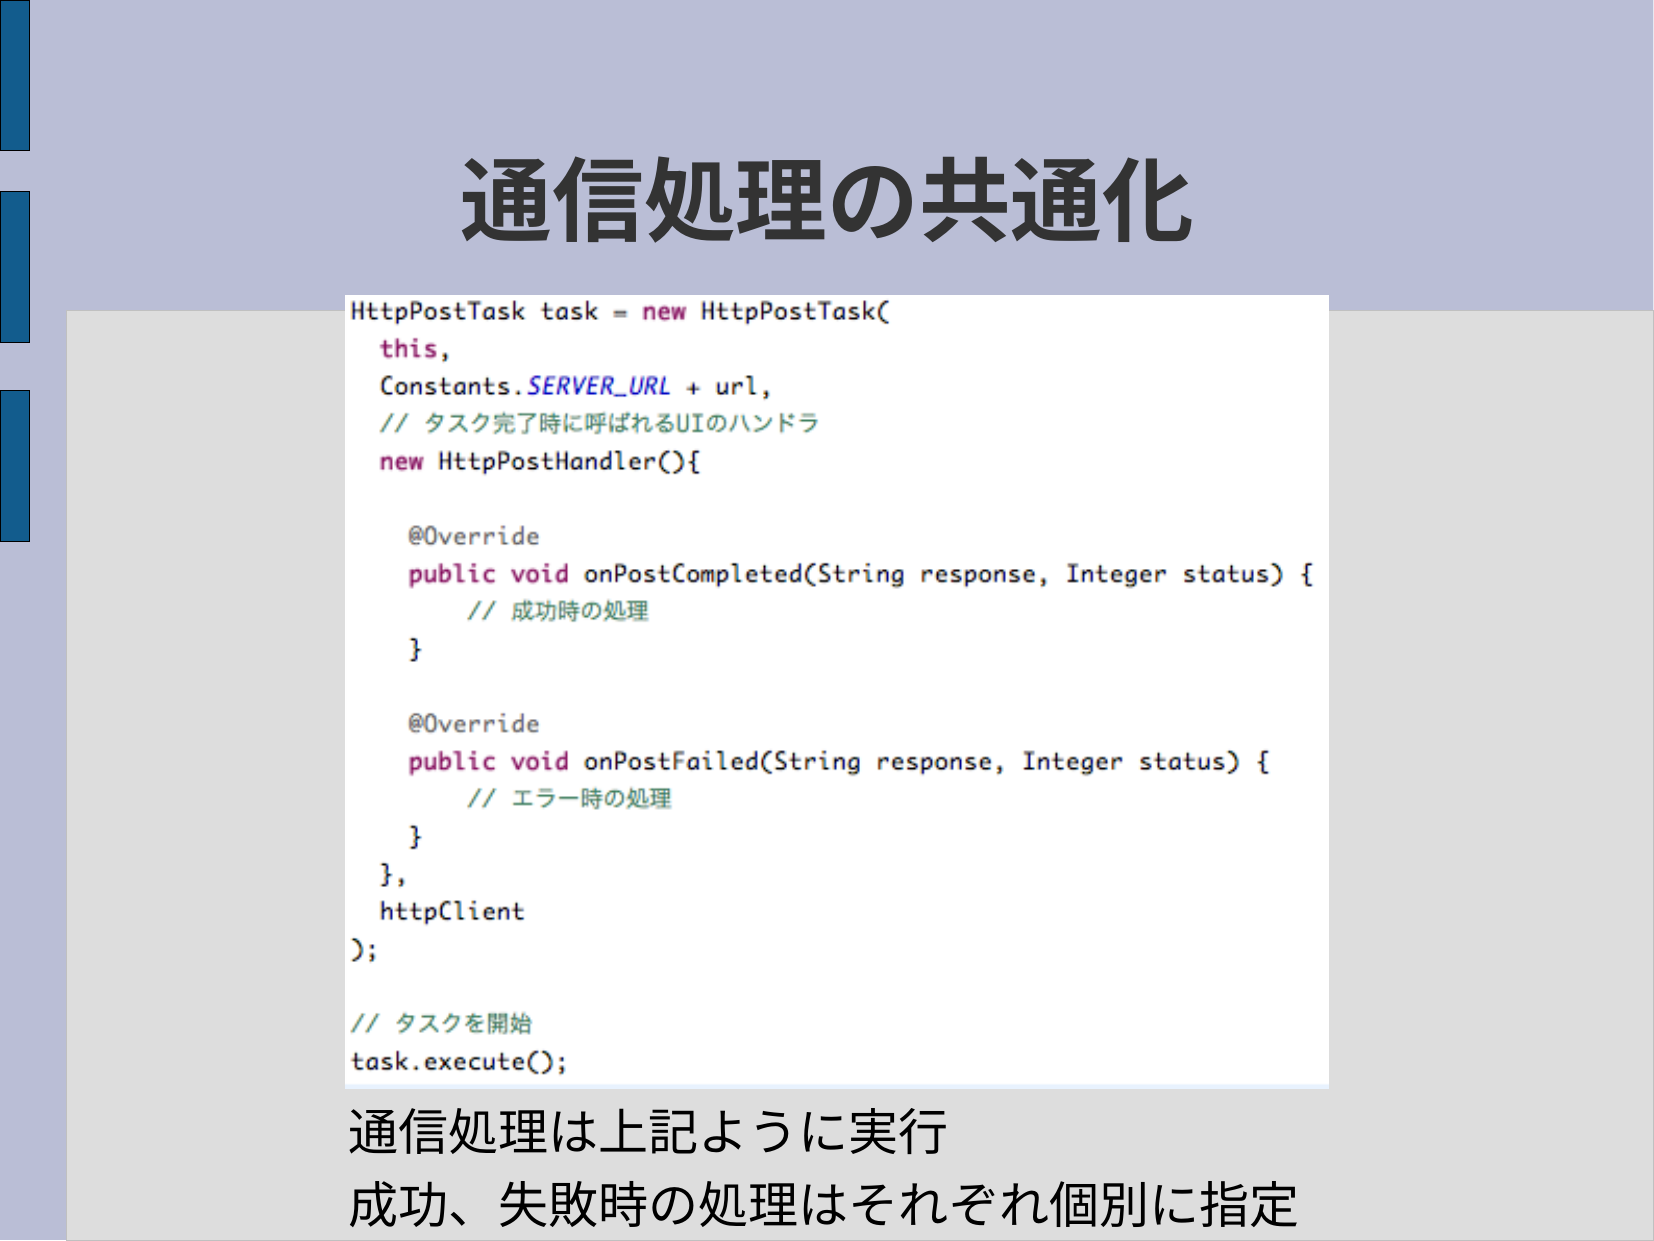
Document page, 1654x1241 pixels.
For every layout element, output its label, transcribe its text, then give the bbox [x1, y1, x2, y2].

picture [345, 295, 1329, 1089]
text_box 通信処理は上記ように実行 成功、失敗時の処理はそれぞれ個別に指定 [348, 1092, 1300, 1227]
title 通信処理の共通化 [121, 91, 1534, 299]
